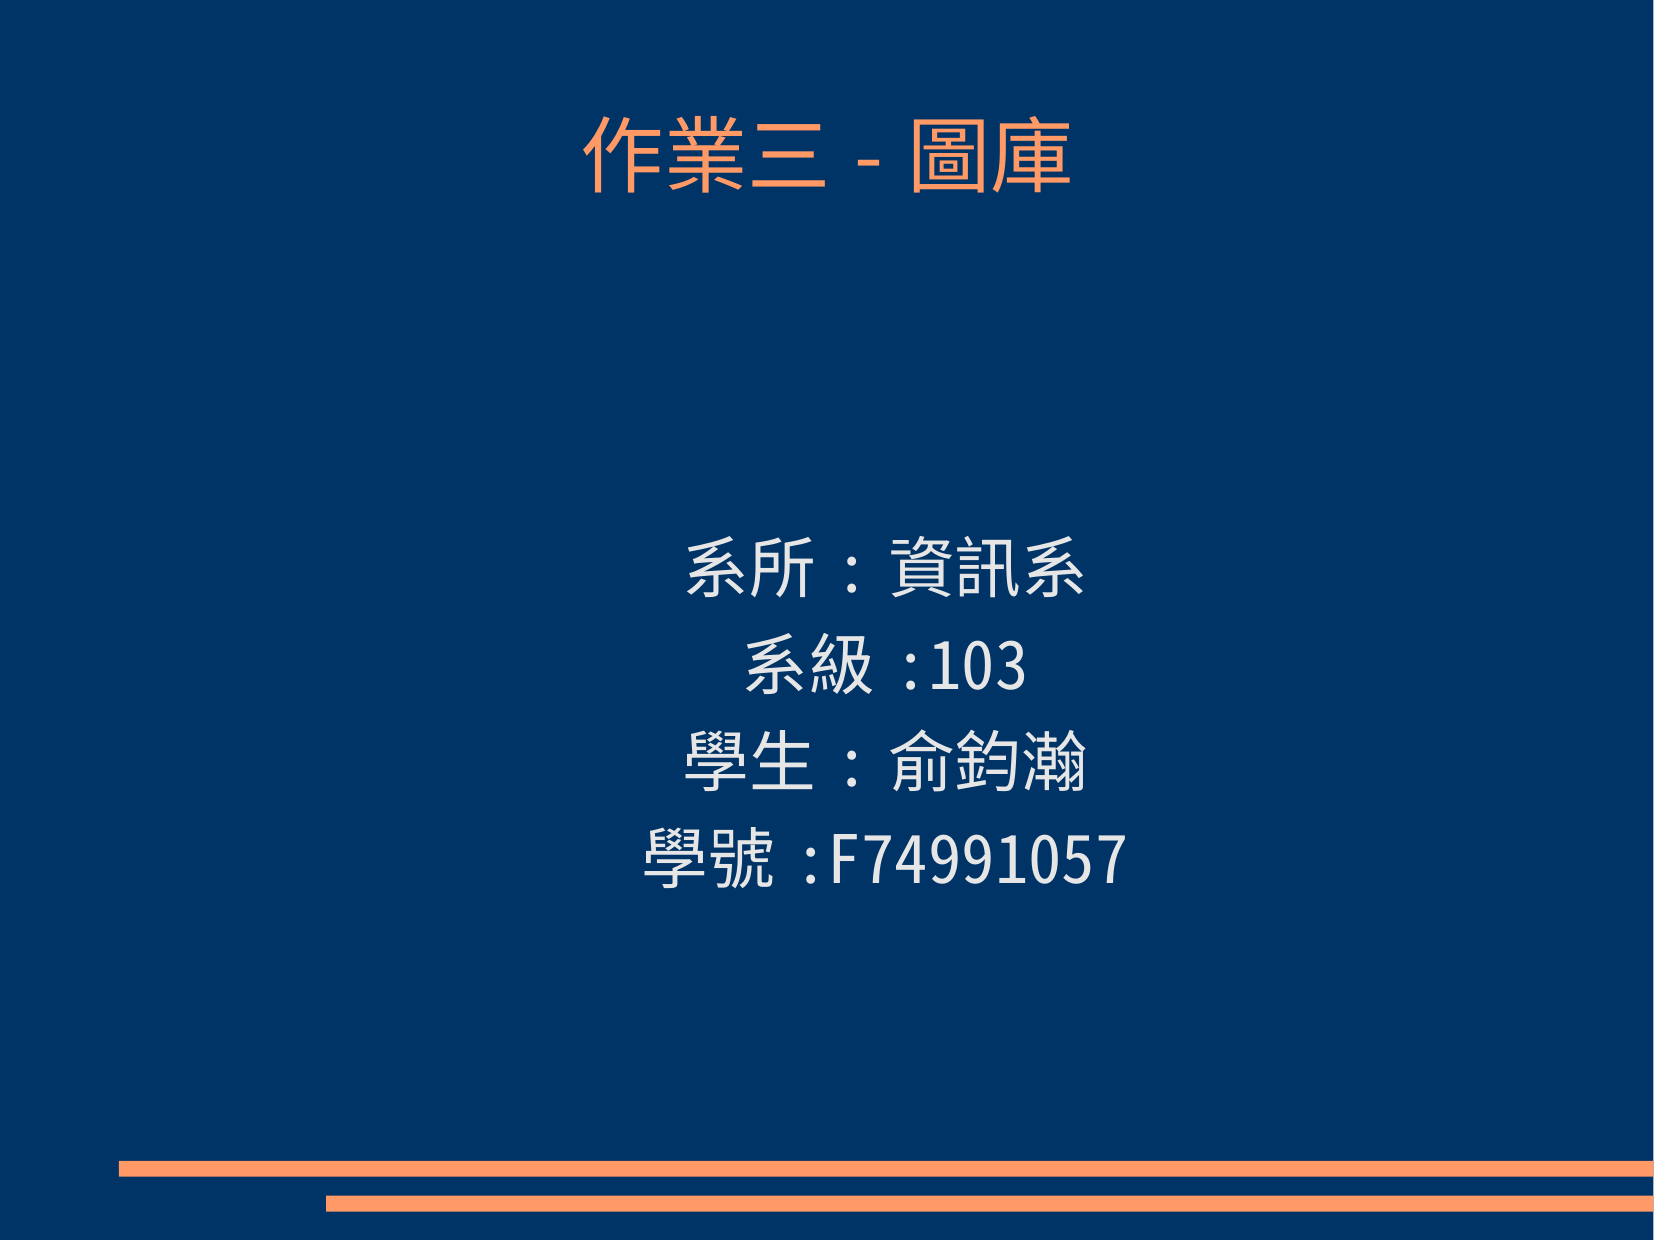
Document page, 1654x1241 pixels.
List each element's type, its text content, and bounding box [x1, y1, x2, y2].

list 系所:資訊系 系級:103 學生:俞鈞瀚 學號:F74991057 [121, 322, 1561, 1132]
title 作業三-圖庫 [121, 46, 1534, 254]
